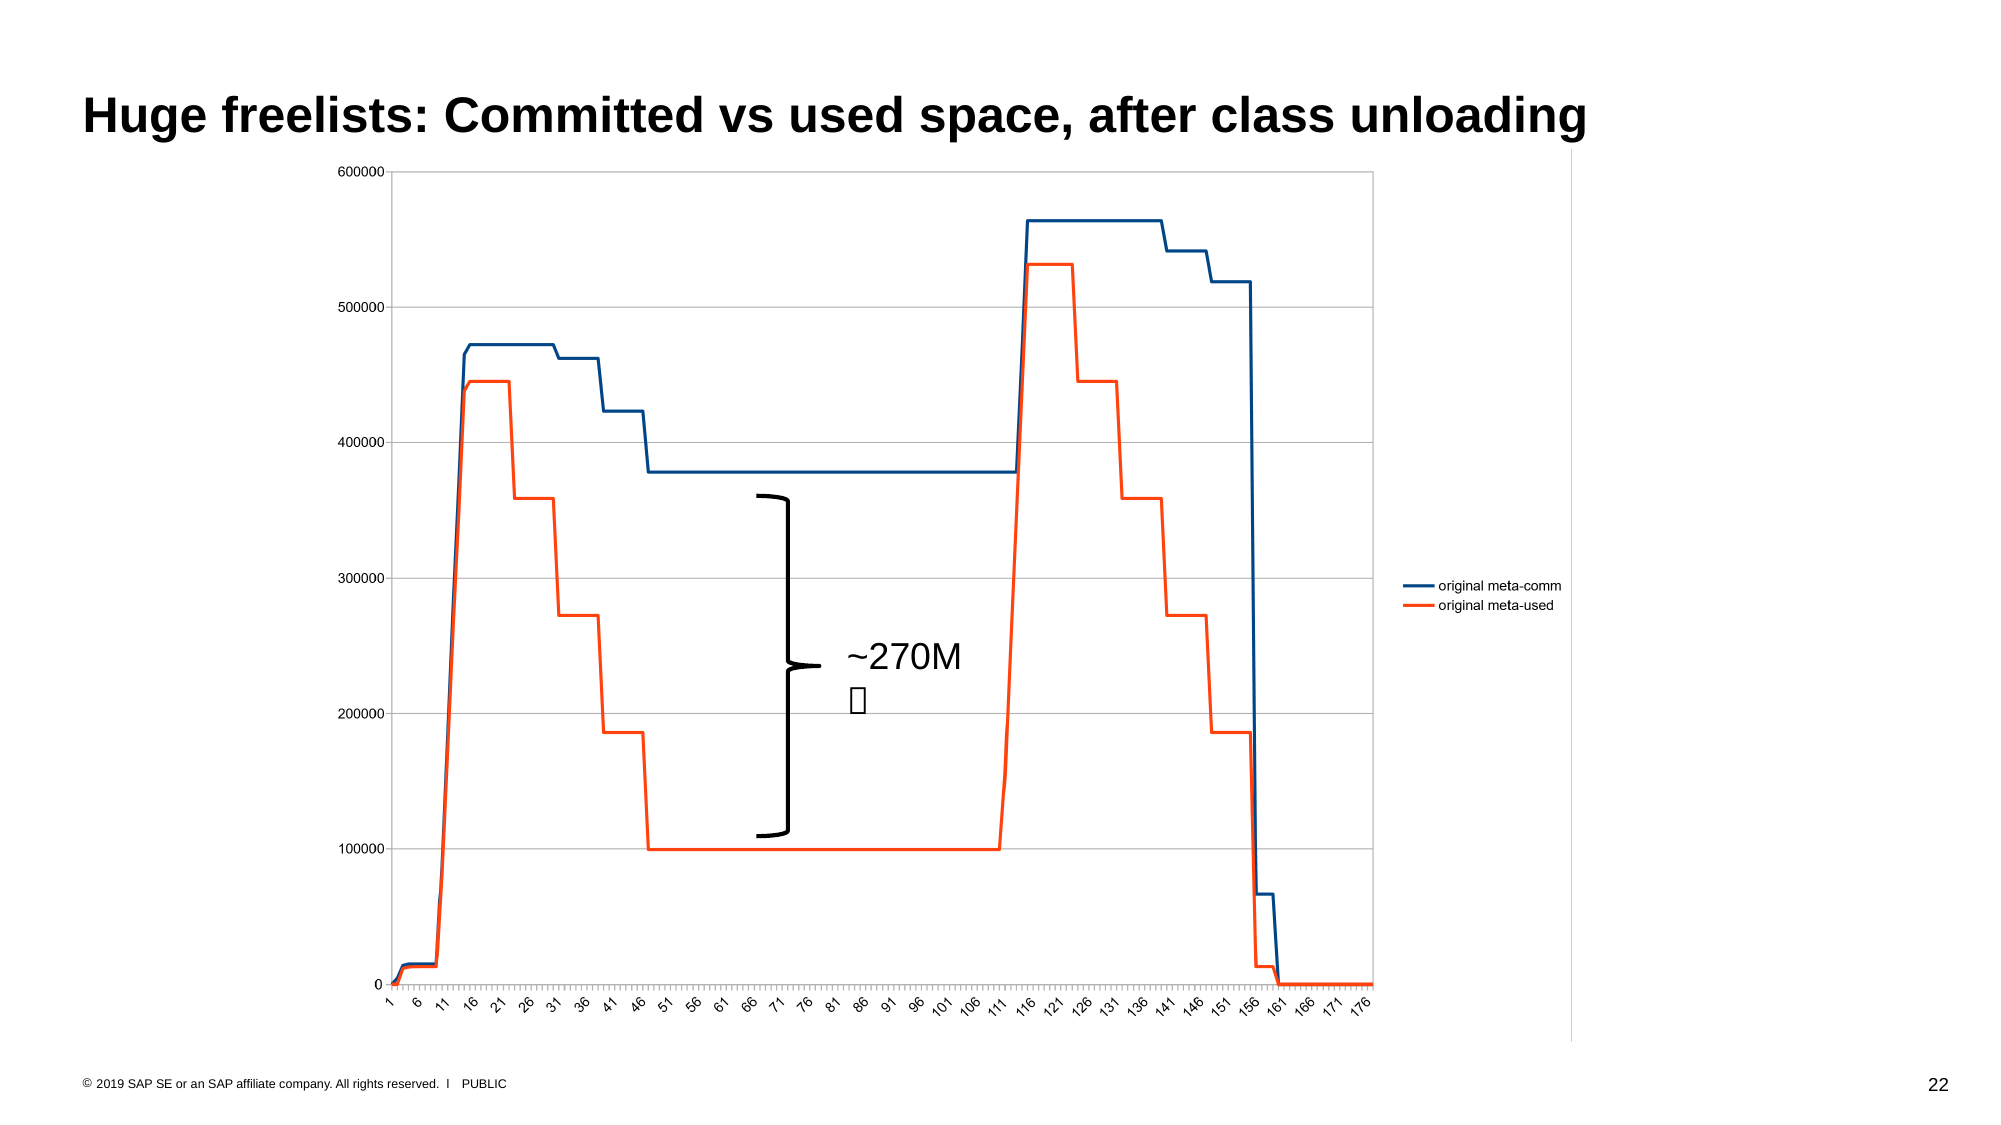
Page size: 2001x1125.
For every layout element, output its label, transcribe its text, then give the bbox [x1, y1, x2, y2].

title Huge freelists: Committed vs used space, after class unloading [82, 82, 1918, 144]
picture [312, 149, 1572, 1043]
text_box ~270M  [846, 631, 989, 722]
